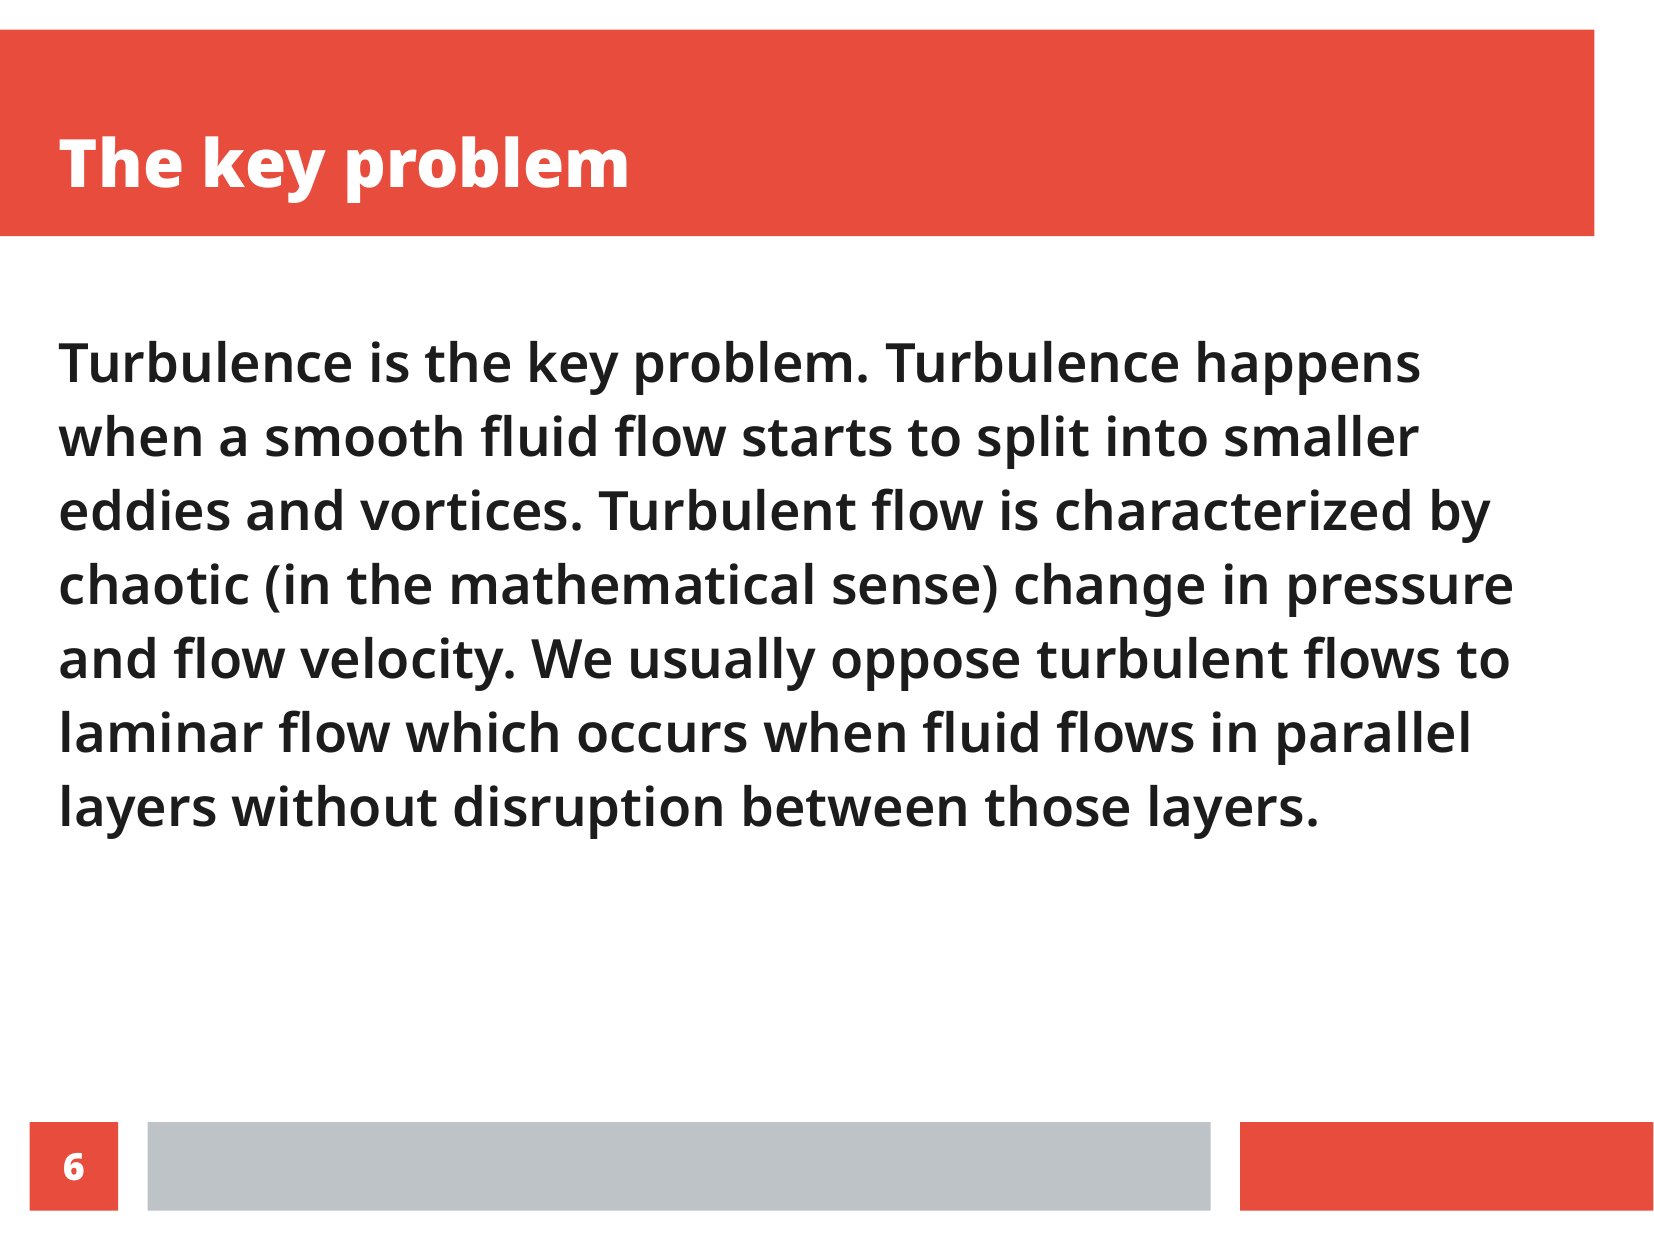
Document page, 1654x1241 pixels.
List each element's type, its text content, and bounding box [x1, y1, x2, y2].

list Turbulence is the key problem. Turbulence happens when a smooth fluid flow starts to split into smaller eddies and vortices. Turbulent flow is characterized by chaotic (in the mathematical sense) change in pressure and flow velocity. We usually oppose turbulent flows to laminar flow which occurs when fluid flows in parallel layers without disruption between those layers. [59, 324, 1565, 1093]
title The key problem [59, 59, 1595, 207]
